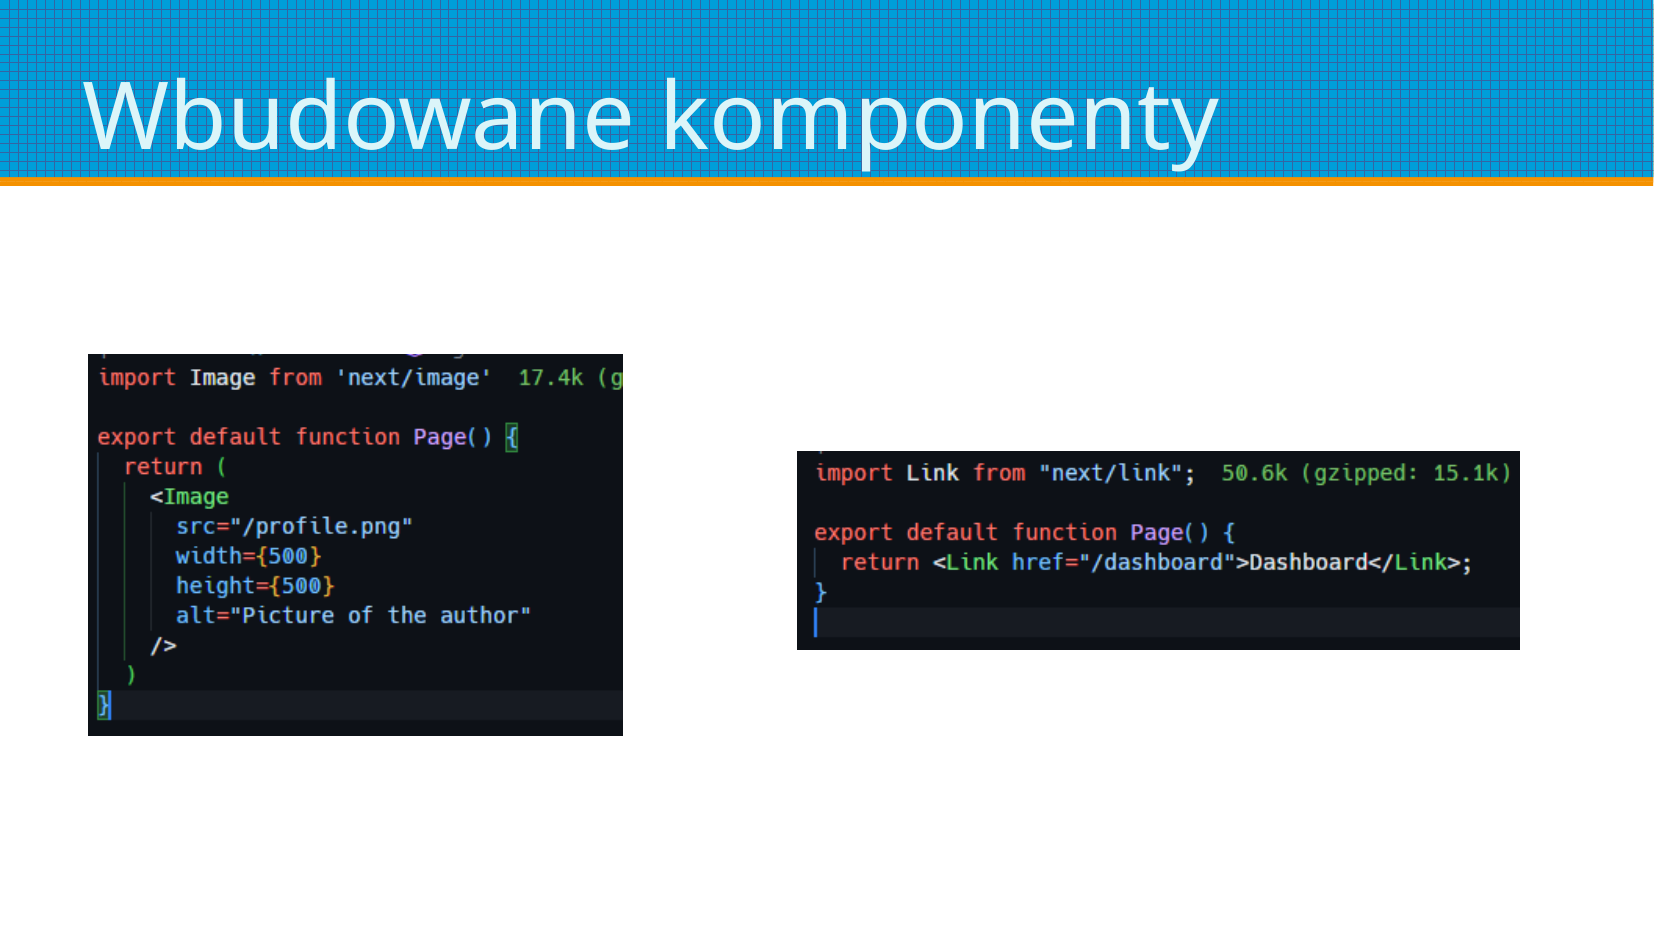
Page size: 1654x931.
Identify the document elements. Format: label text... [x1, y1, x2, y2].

picture [88, 354, 623, 736]
title Wbudowane komponenty [82, 14, 1571, 178]
picture [797, 451, 1520, 650]
